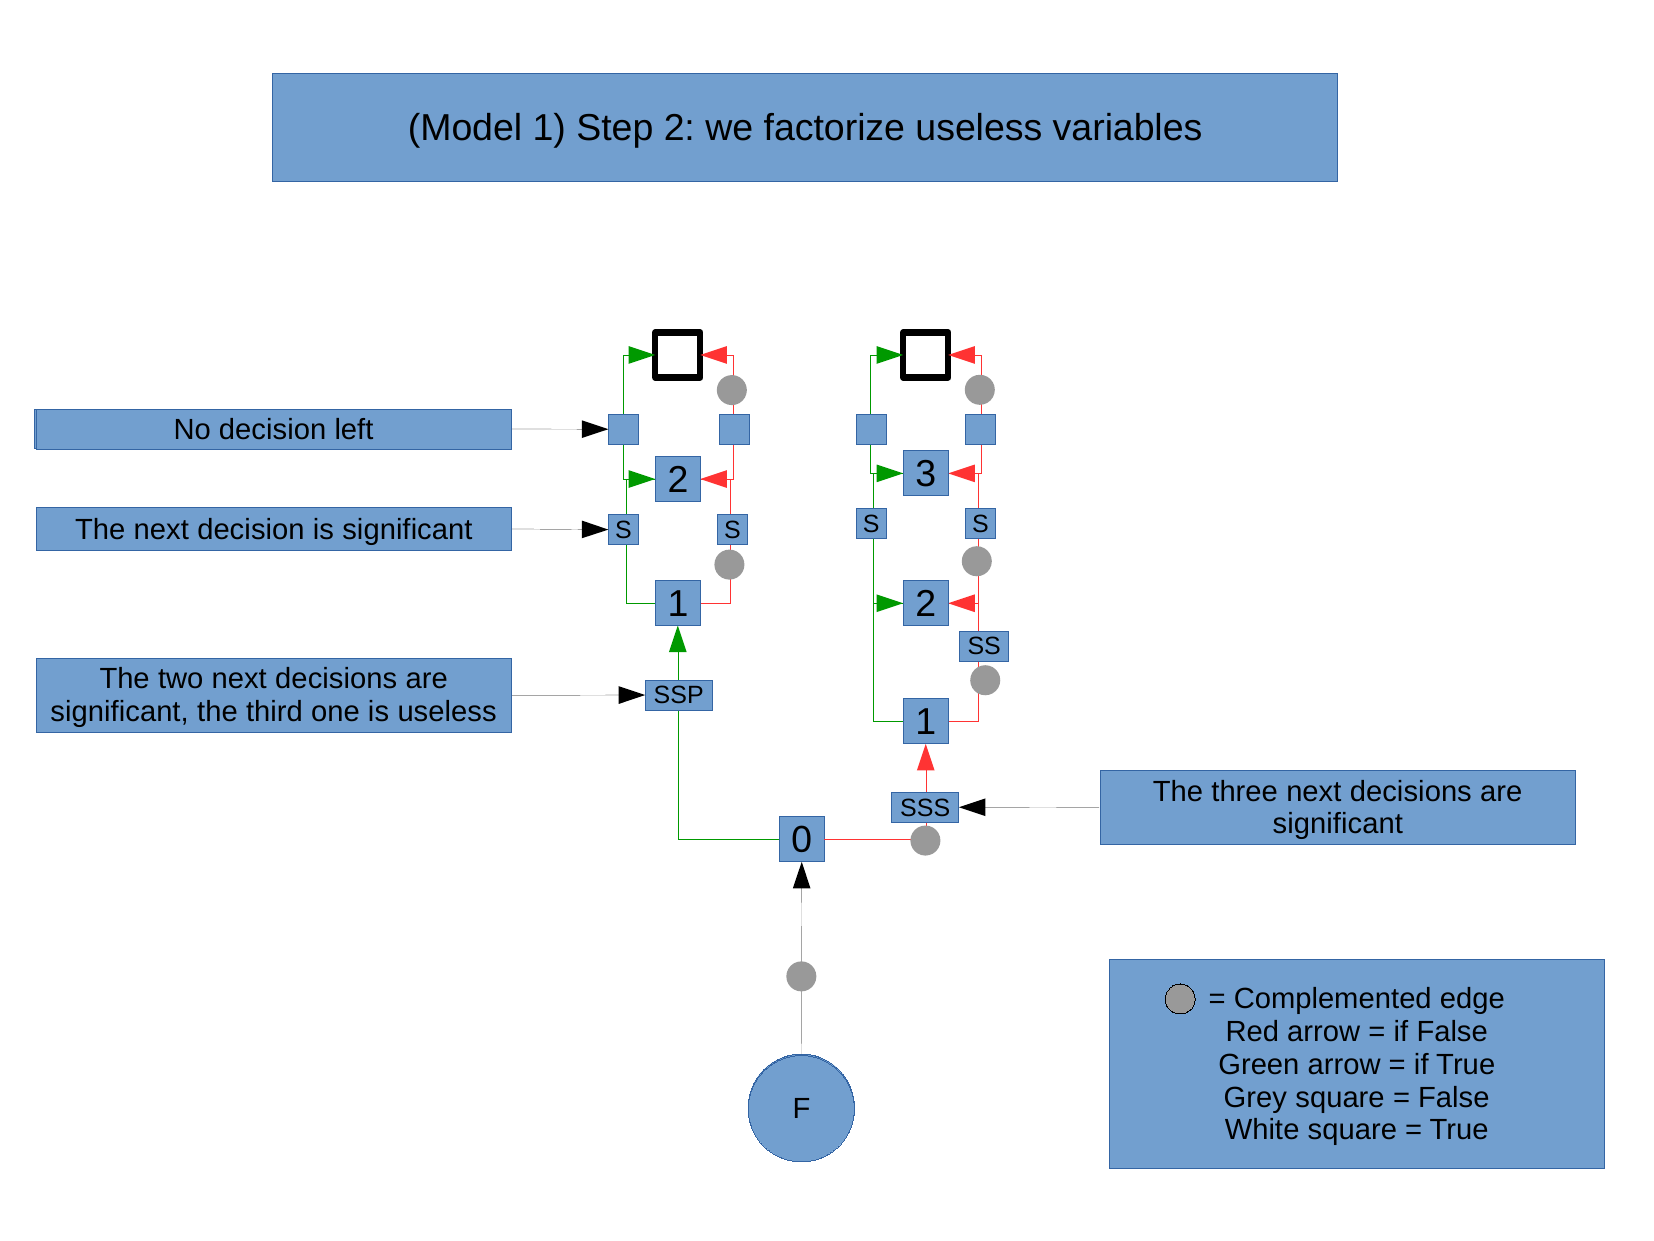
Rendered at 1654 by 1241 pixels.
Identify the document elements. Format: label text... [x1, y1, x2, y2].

text_box [965, 414, 996, 445]
text_box SSP [645, 680, 713, 711]
text_box The next decision is significant [36, 507, 512, 551]
text_box [786, 961, 817, 992]
text_box [910, 825, 941, 856]
text_box S [608, 514, 639, 545]
text_box [655, 332, 701, 378]
text_box The three next decisions are significant [1100, 770, 1576, 845]
text_box (Model 1) Step 2: we factorize useless variables [272, 73, 1338, 182]
text_box S [717, 514, 748, 545]
text_box [716, 375, 747, 406]
text_box [964, 374, 995, 405]
text_box [970, 665, 1001, 696]
text_box [961, 546, 992, 577]
text_box = Complemented edge Red arrow = if False Green arrow = if True Grey square = False White square = True [1109, 959, 1605, 1169]
text_box S [965, 508, 996, 539]
text_box [1165, 983, 1196, 1014]
text_box [719, 414, 750, 445]
text_box F [748, 1055, 855, 1162]
text_box [714, 549, 745, 580]
text_box S [856, 508, 887, 539]
text_box [608, 414, 639, 445]
text_box 3 [903, 450, 949, 496]
text_box The two next decisions are significant, the third one is useless [36, 658, 512, 733]
text_box No decision left [36, 409, 512, 450]
text_box 2 [655, 456, 701, 502]
text_box SS [959, 631, 1009, 662]
text_box [903, 332, 949, 378]
text_box 2 [903, 580, 949, 626]
text_box 0 [779, 816, 825, 862]
text_box 1 [903, 698, 949, 744]
text_box 1 [655, 580, 701, 626]
text_box SSS [891, 792, 959, 823]
text_box [856, 414, 887, 445]
